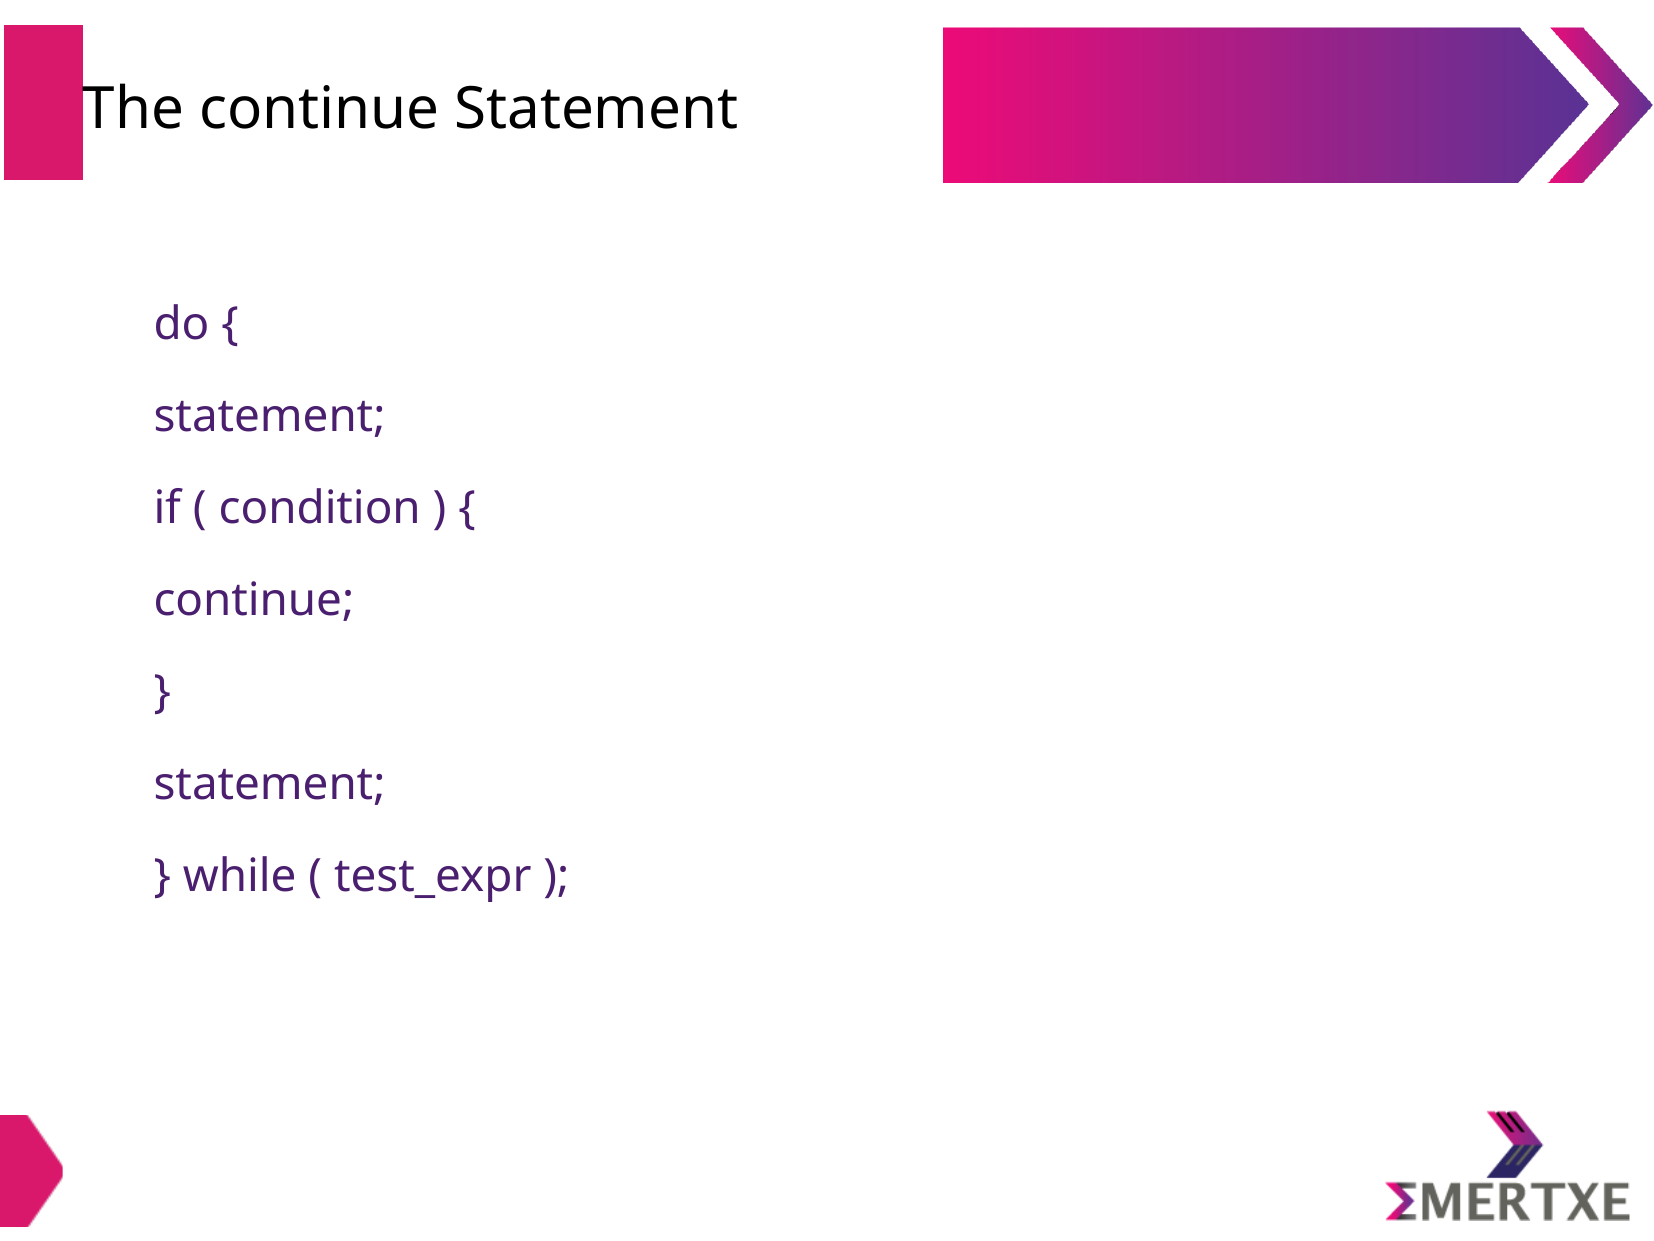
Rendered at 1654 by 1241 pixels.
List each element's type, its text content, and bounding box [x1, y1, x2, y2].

title The continue Statement [82, 2, 1571, 210]
list do { statement; if ( condition ) { continue; } statement; } while ( test_expr ); [82, 290, 1571, 1010]
picture [1571, 27, 1653, 183]
picture [1385, 1107, 1631, 1221]
